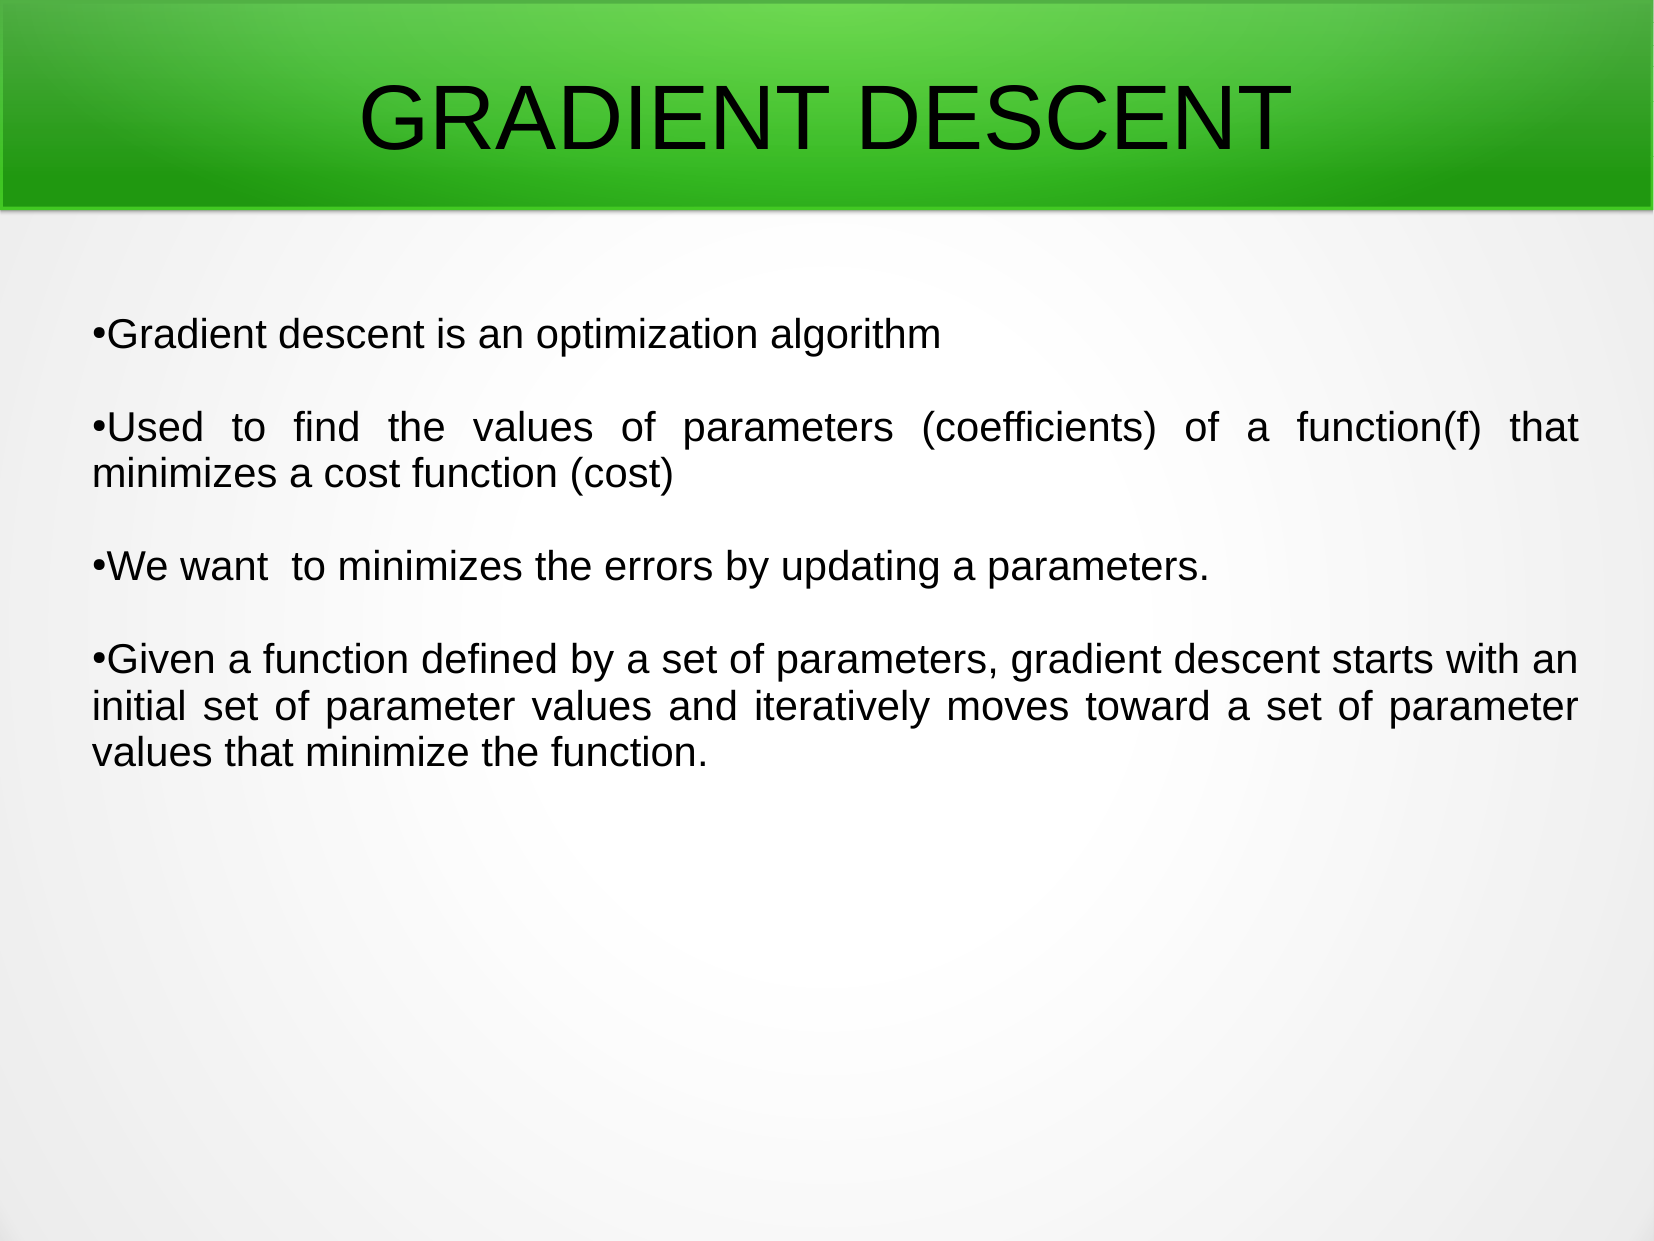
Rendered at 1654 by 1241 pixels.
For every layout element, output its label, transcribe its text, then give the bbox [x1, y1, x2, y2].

title GRADIENT DESCENT [82, 47, 1571, 189]
subtitle Gradient descent is an optimization algorithm Used to find the values of parameters (coefficients) of a function(f) that minimizes a cost function (cost) We want to minimizes the errors by updating a parameters. Given a function defined by a set of parameters, gradient descent starts with an initial set of parameter values and iteratively moves toward a set of parameter values that minimize the function. [91, 310, 1580, 1030]
